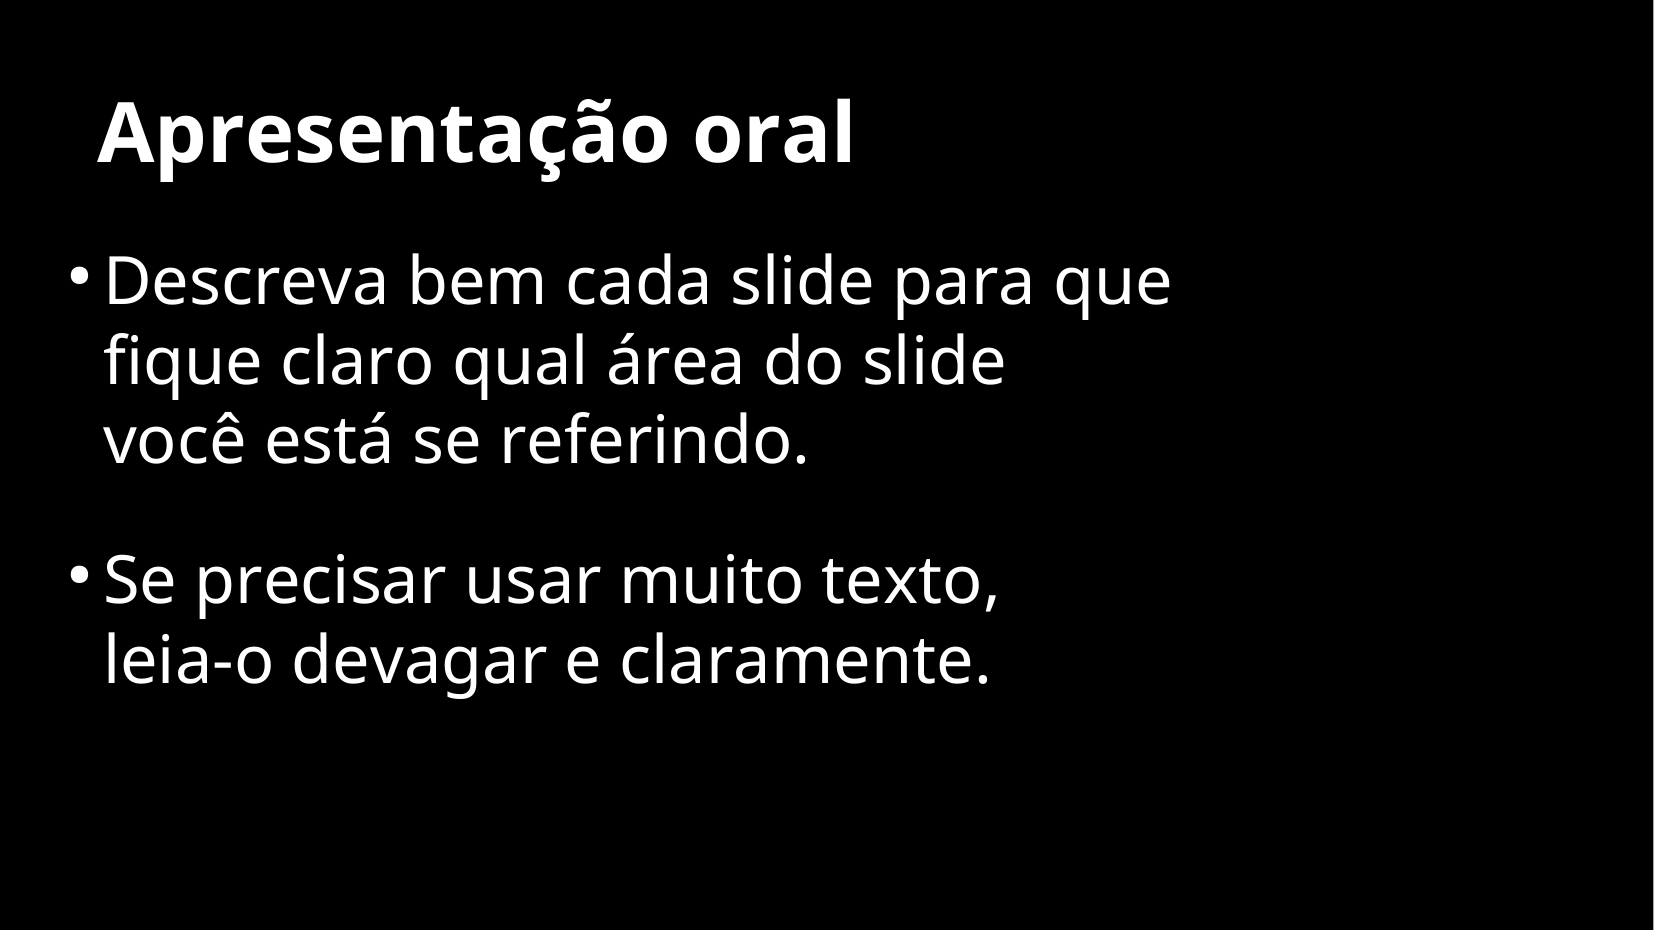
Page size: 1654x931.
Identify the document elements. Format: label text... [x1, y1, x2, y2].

text_box Descreva bem cada slide para que fique claro qual área do slide você está se referindo. Se precisar usar muito texto, leia-o devagar e claramente. [53, 230, 1394, 922]
text_box Apresentação oral [82, 70, 1406, 130]
